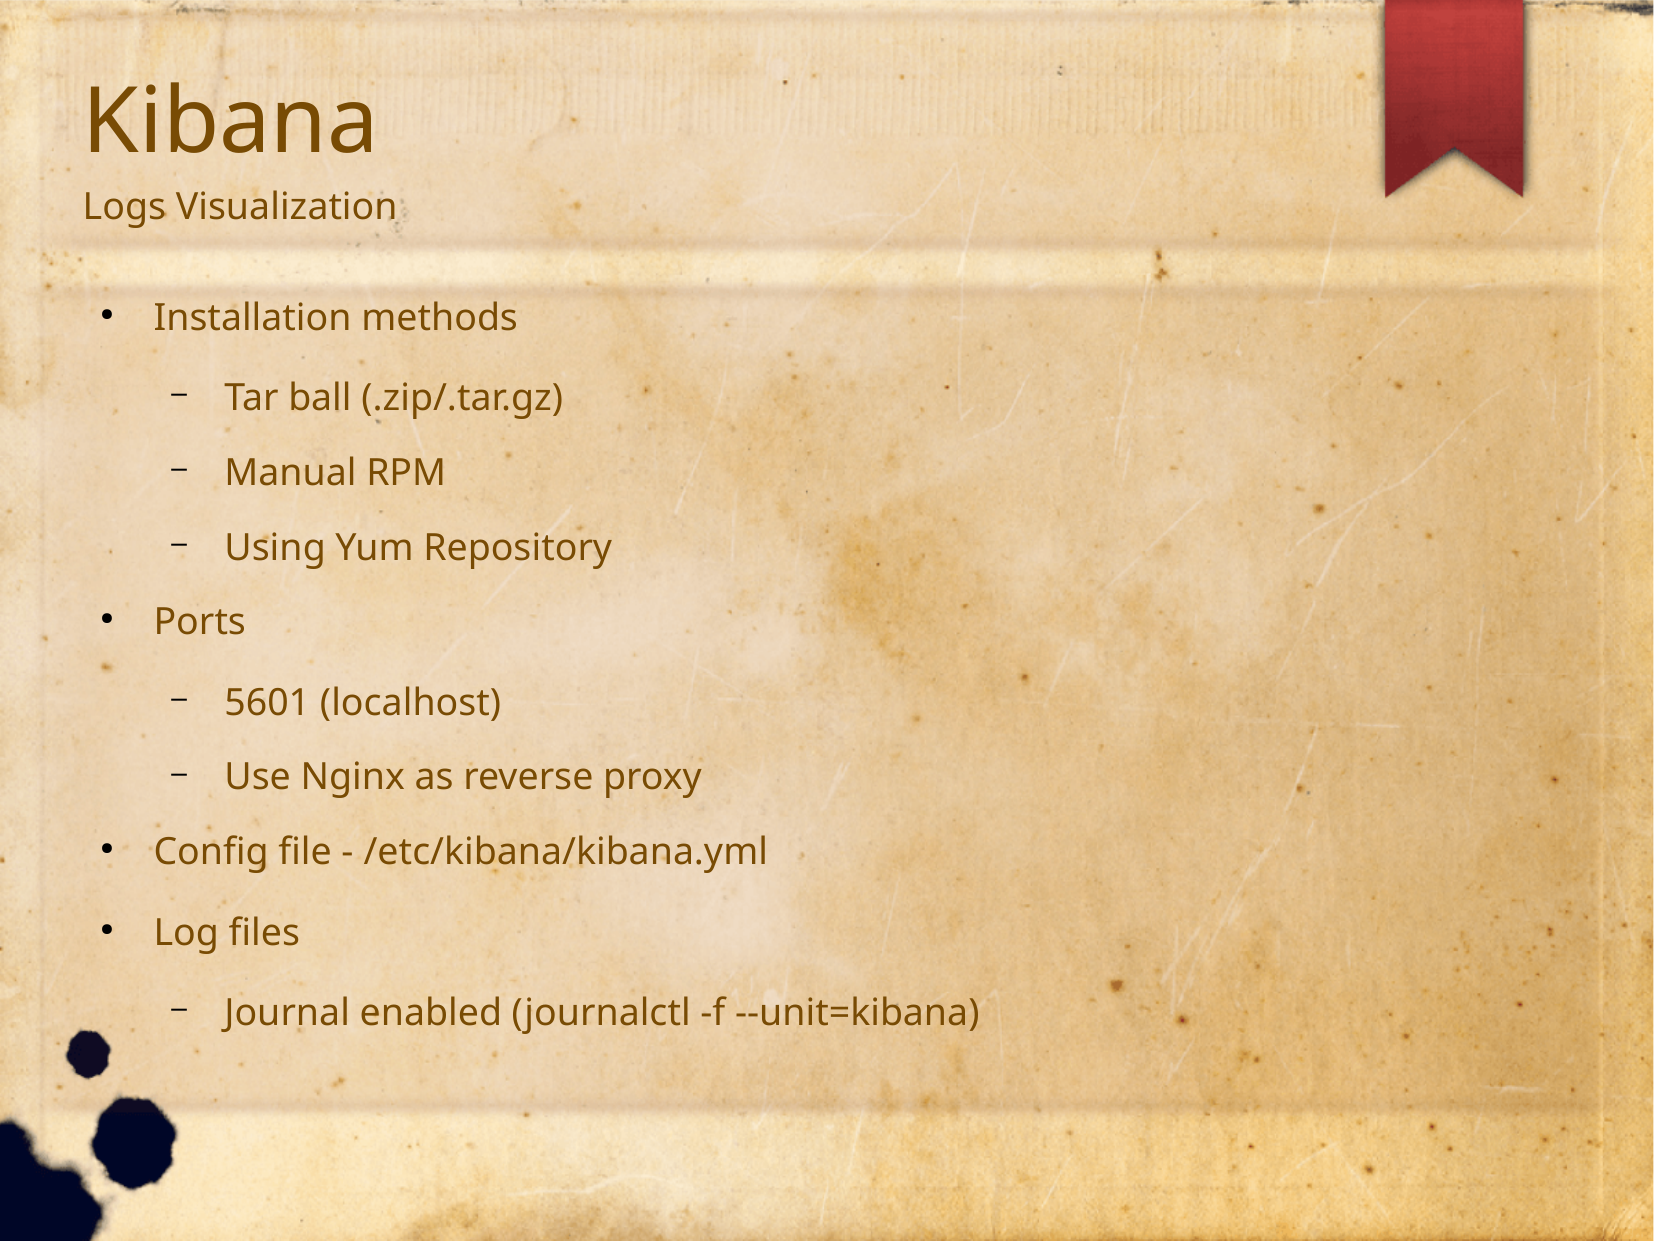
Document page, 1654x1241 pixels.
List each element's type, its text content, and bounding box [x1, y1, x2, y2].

picture [0, 0, 1654, 1241]
title Kibana Logs Visualization [82, 49, 1347, 237]
list Installation methods Tar ball (.zip/.tar.gz) Manual RPM Using Yum Repository Ports 5601 (localhost) Use Nginx as reverse proxy Config file - /etc/kibana/kibana.yml Log files Journal enabled (journalctl -f --unit=kibana) [82, 290, 1538, 1063]
